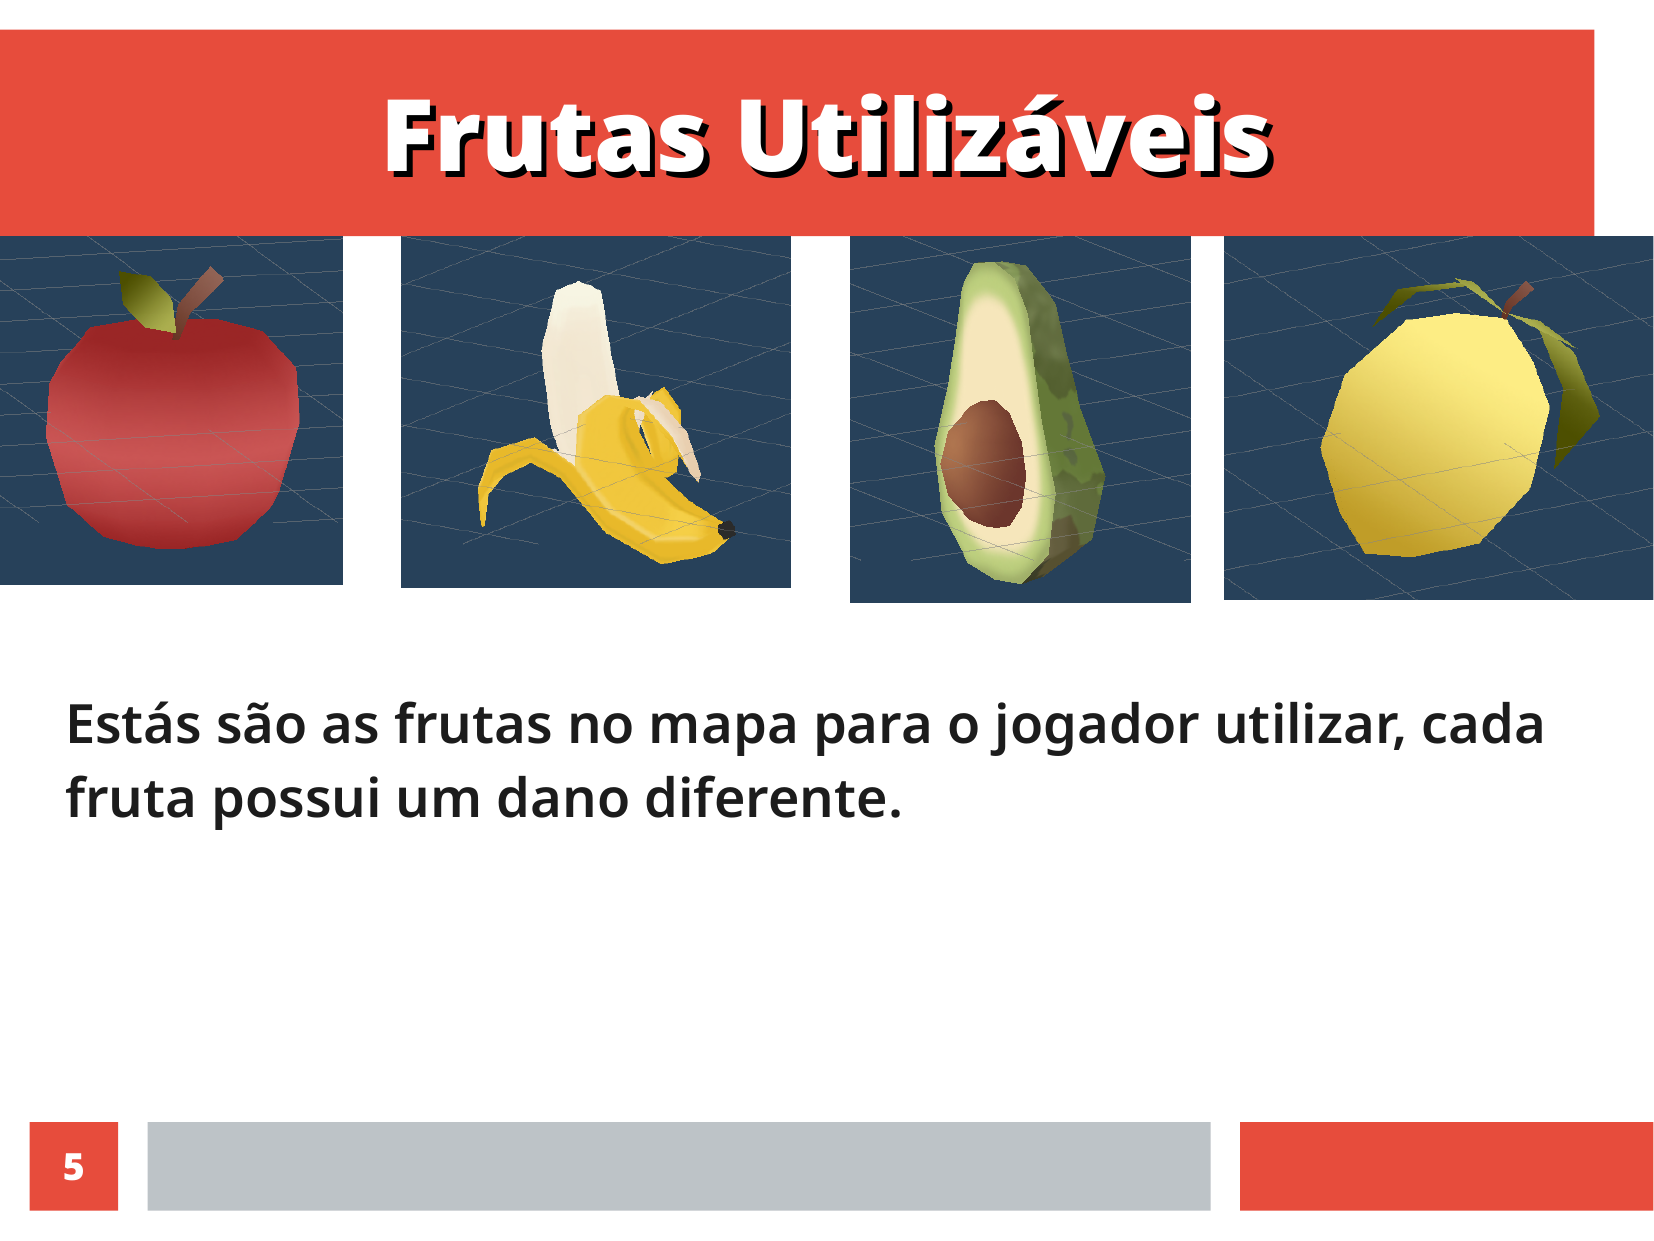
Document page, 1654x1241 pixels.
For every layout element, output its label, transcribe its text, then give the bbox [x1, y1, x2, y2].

list Estás são as frutas no mapa para o jogador utilizar, cada fruta possui um dano diferente. [64, 685, 1571, 1241]
title Frutas Utilizáveis [59, 59, 1595, 207]
picture [1224, 236, 1654, 600]
picture [0, 236, 343, 585]
picture [850, 236, 1191, 603]
picture [401, 236, 791, 588]
